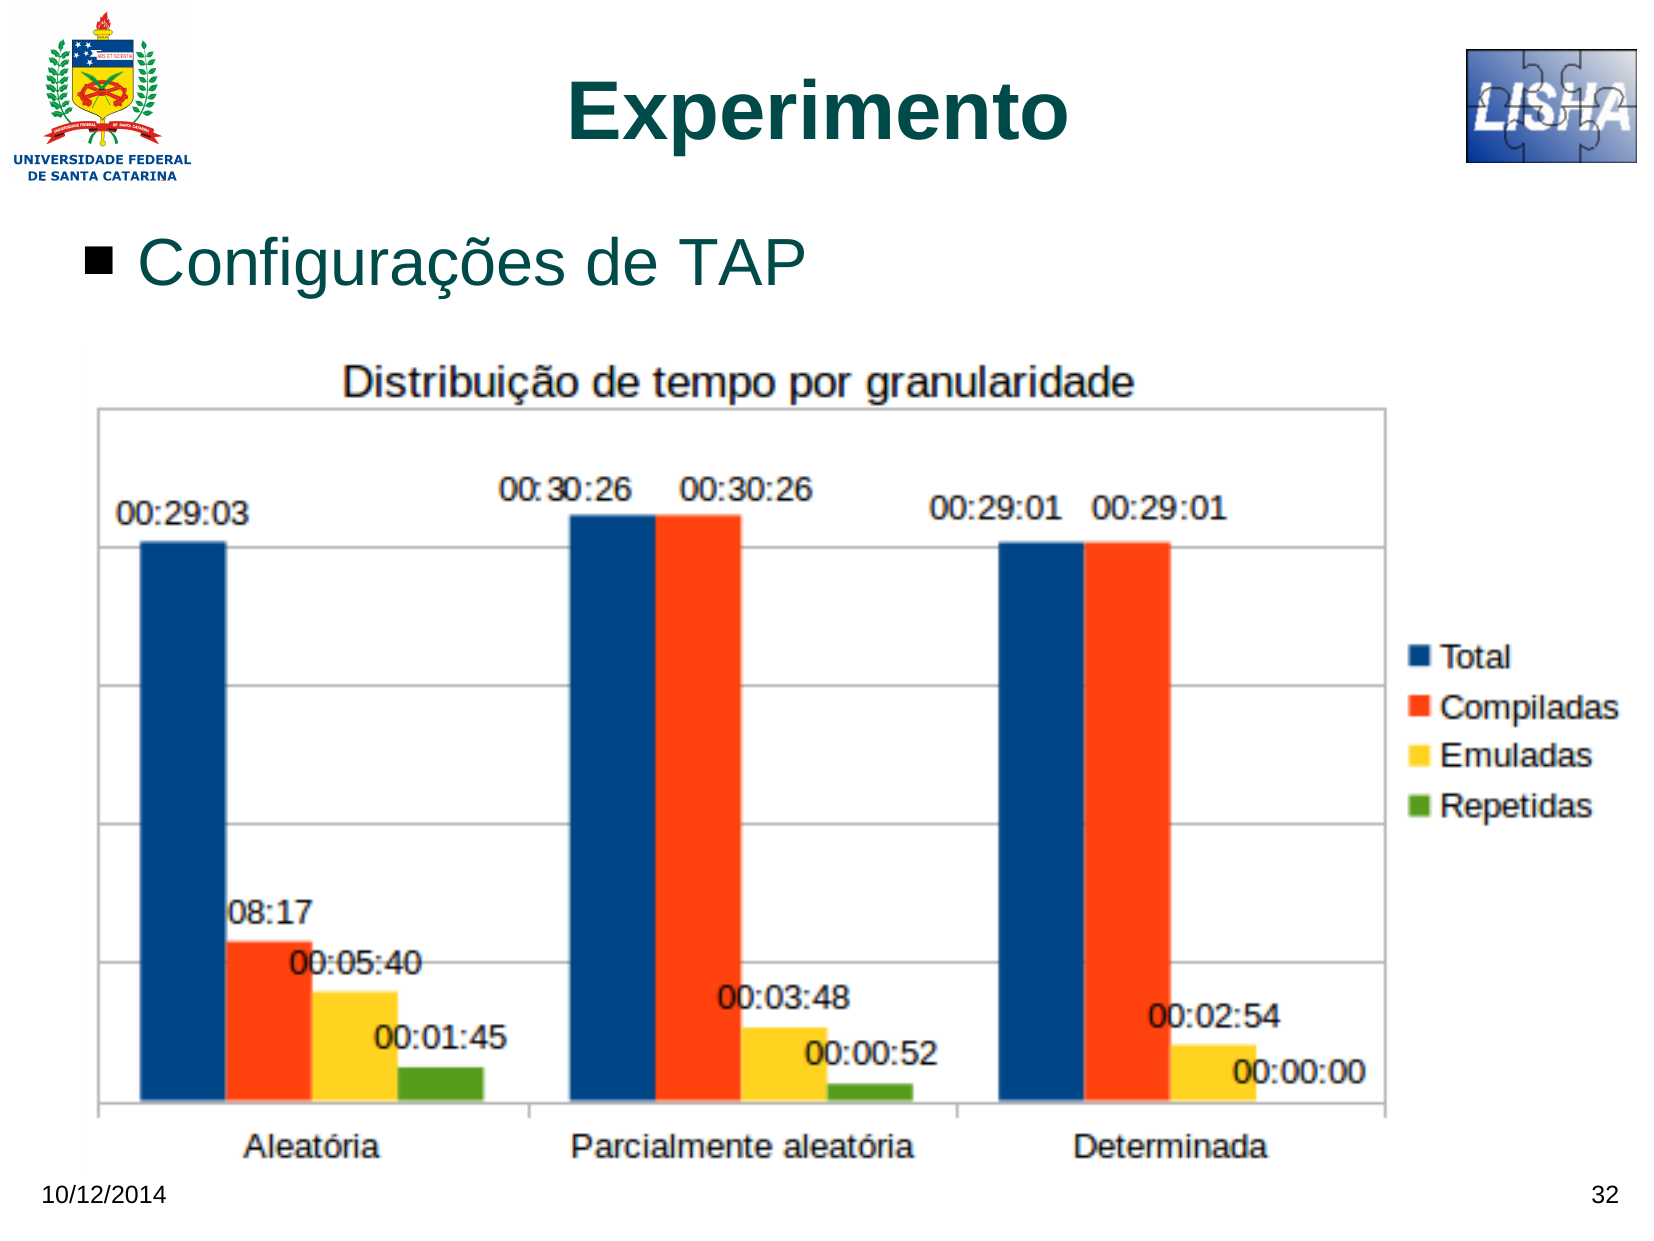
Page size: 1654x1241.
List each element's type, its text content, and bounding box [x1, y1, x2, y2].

title Experimento [212, 61, 1426, 174]
picture [82, 350, 1640, 1172]
picture [1466, 49, 1637, 163]
picture [13, 6, 191, 181]
list Configurações de TAP [37, 225, 1613, 1163]
